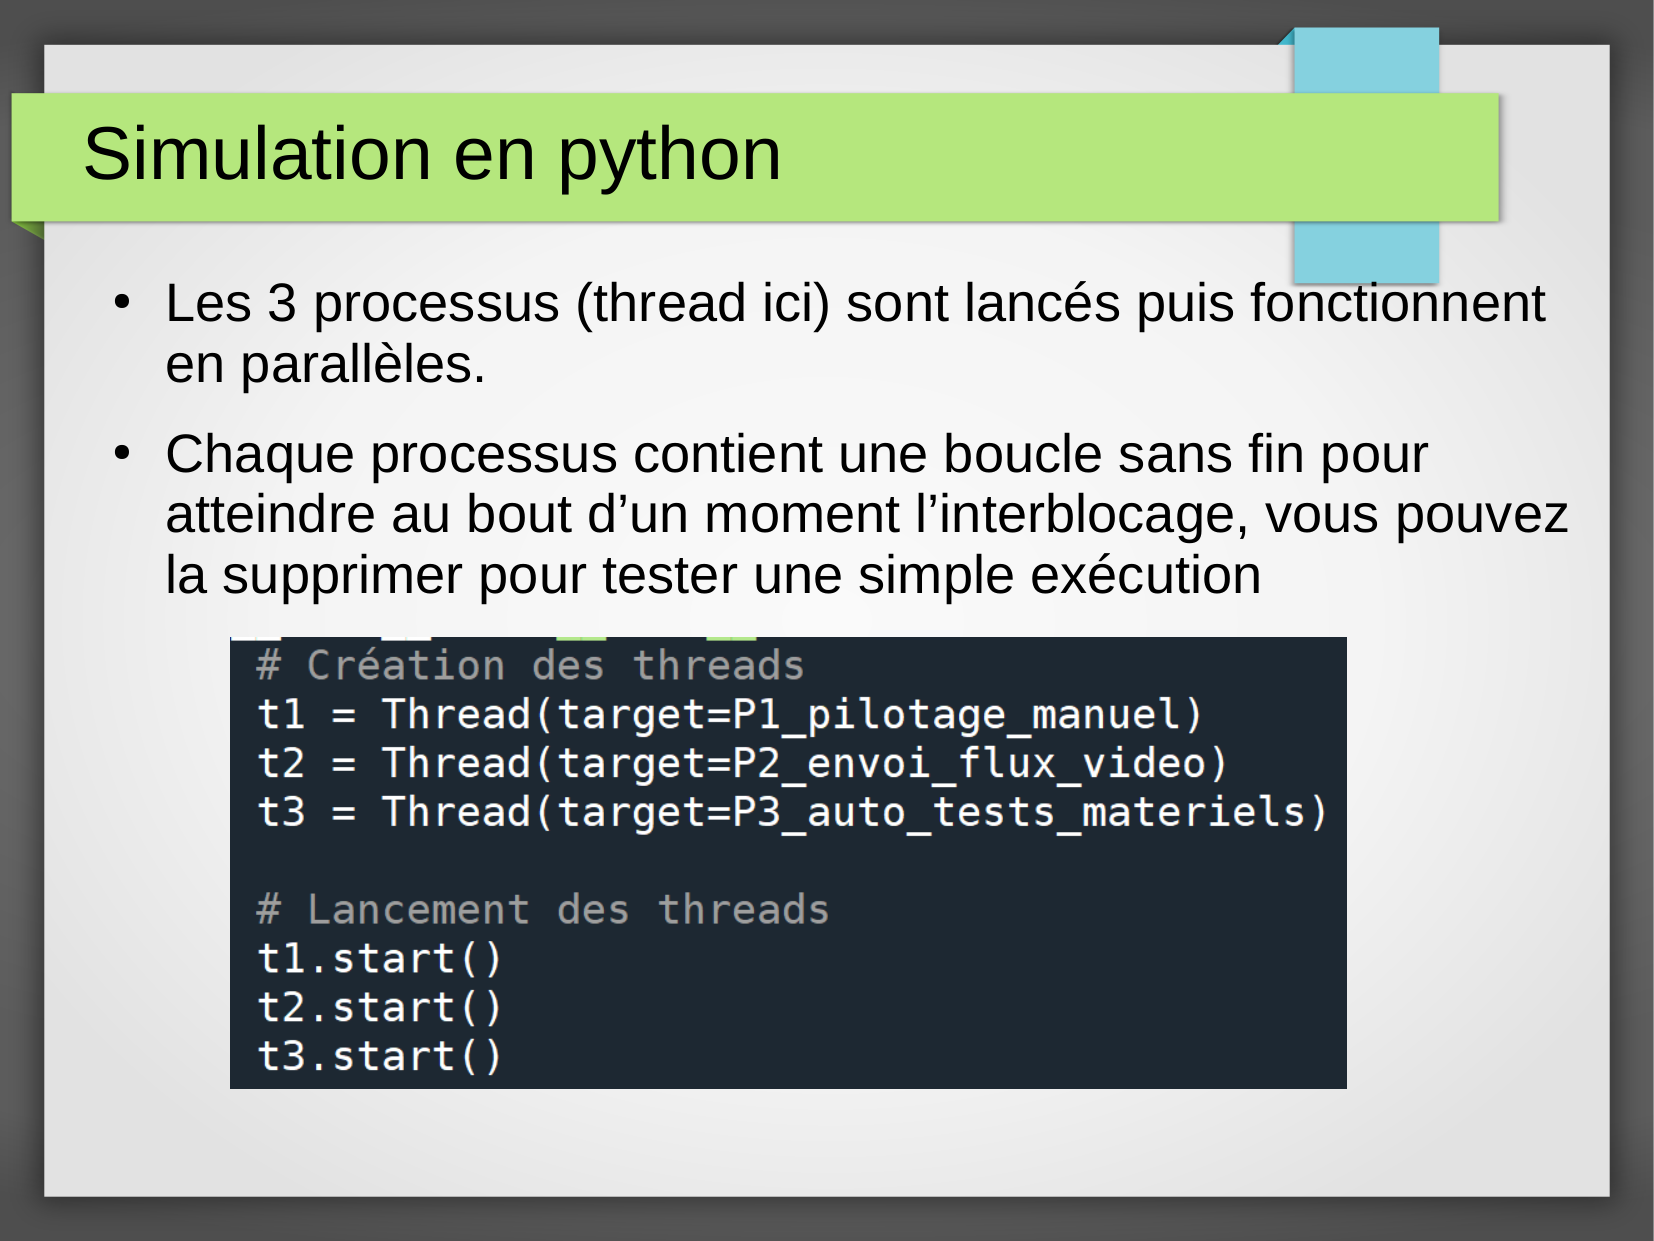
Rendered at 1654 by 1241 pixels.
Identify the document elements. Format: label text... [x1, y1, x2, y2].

picture [0, 0, 1654, 1241]
title Simulation en python [82, 94, 1264, 213]
list Les 3 processus (thread ici) sont lancés puis fonctionnent en parallèles. Chaque processus contient une boucle sans fin pour atteindre au bout d’un moment l’interblocage, vous pouvez la supprimer pour tester une simple exécution [94, 272, 1583, 993]
